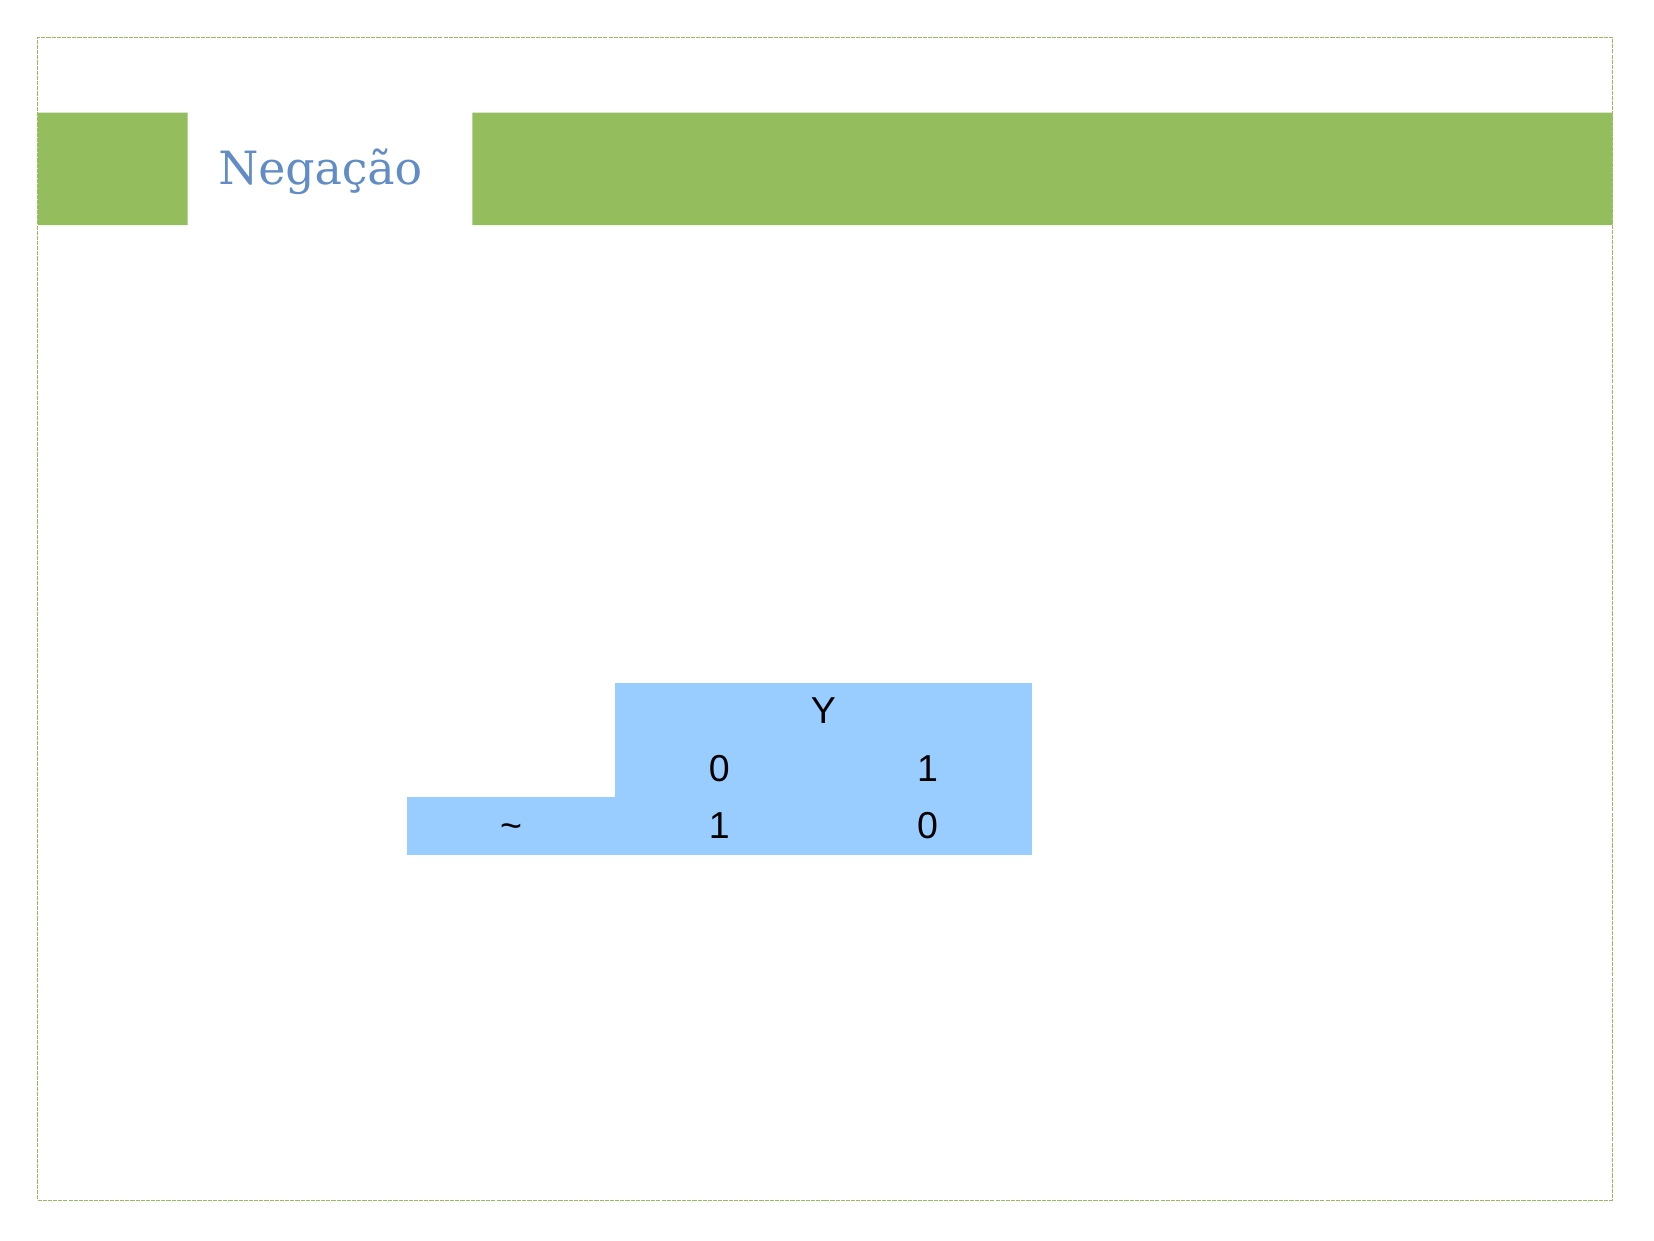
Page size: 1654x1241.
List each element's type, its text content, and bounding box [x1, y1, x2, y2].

table_cell ~ [407, 797, 615, 855]
text_box [472, 112, 1613, 226]
text_box Negação [203, 134, 438, 203]
table_cell [407, 740, 615, 797]
table_header Y [615, 683, 1032, 740]
table_cell 1 [615, 797, 823, 855]
table_cell 0 [823, 797, 1032, 855]
text_box [37, 112, 188, 226]
table_cell 1 [823, 740, 1032, 797]
table_cell 0 [615, 740, 823, 797]
table_header [407, 683, 615, 740]
